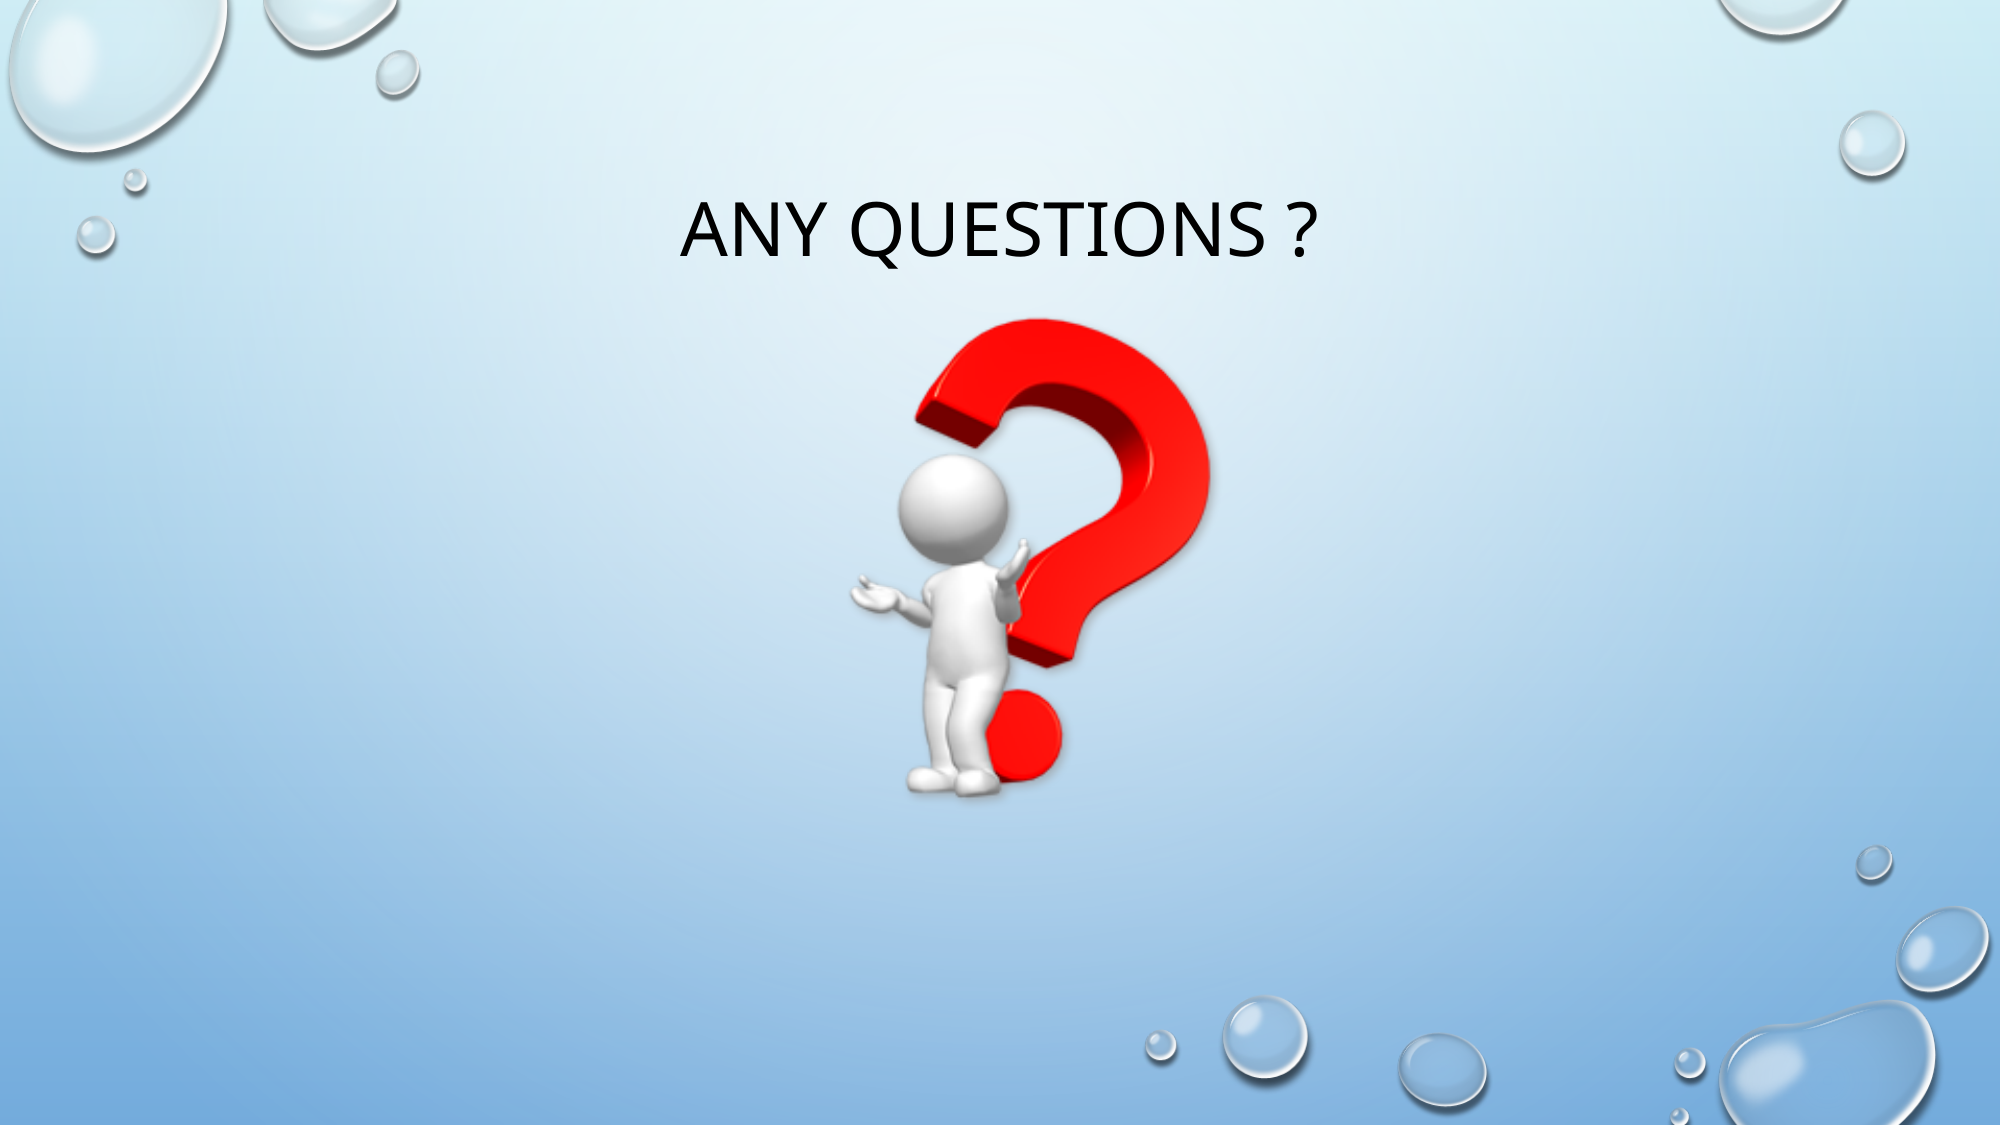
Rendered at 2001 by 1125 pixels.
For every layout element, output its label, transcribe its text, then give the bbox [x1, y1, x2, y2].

picture [739, 302, 1261, 823]
title ANY QUESTIONS ? [149, 101, 1851, 364]
